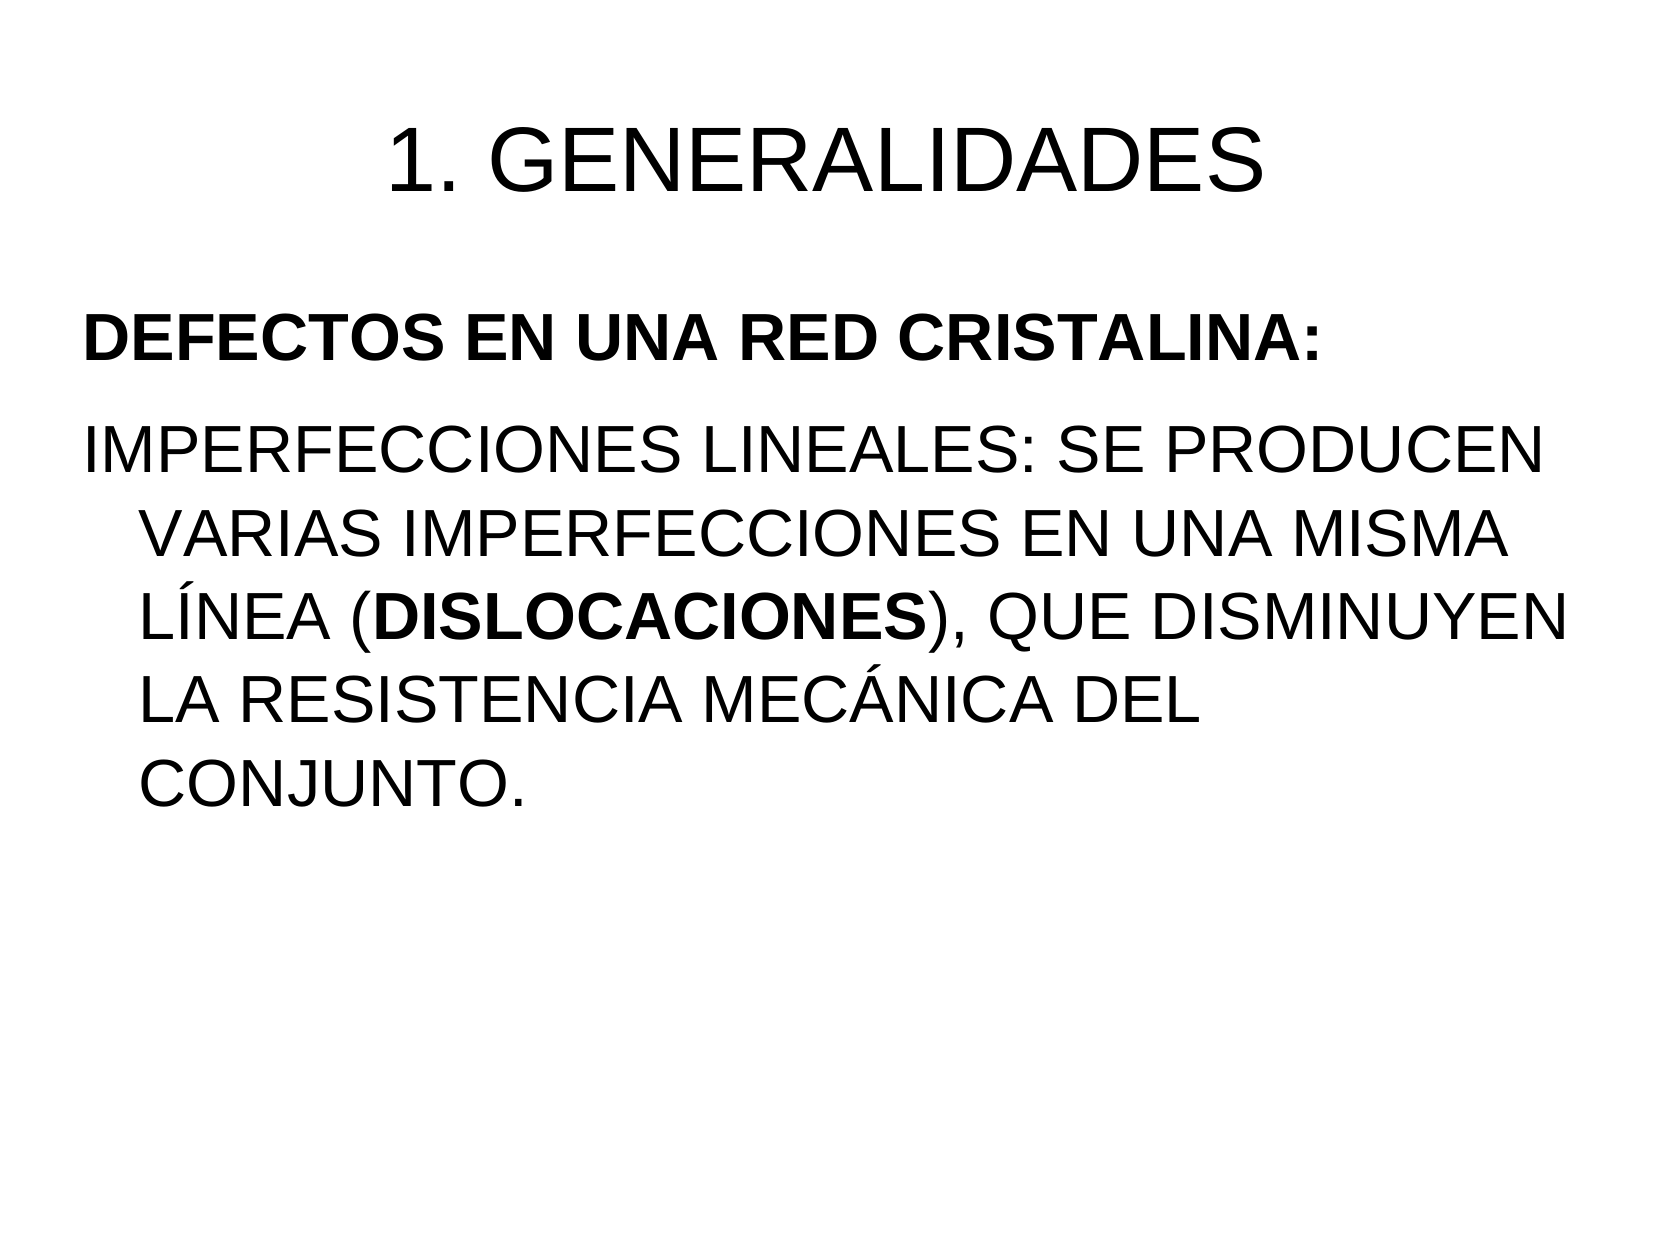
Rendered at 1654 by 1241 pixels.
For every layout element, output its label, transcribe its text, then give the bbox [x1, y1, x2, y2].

list DEFECTOS EN UNA RED CRISTALINA: IMPERFECCIONES LINEALES: SE PRODUCEN VARIAS IMPERFECCIONES EN UNA MISMA LÍNEA (DISLOCACIONES), QUE DISMINUYEN LA RESISTENCIA MECÁNICA DEL CONJUNTO. [82, 290, 1571, 1109]
title 1. GENERALIDADES [82, 56, 1571, 249]
